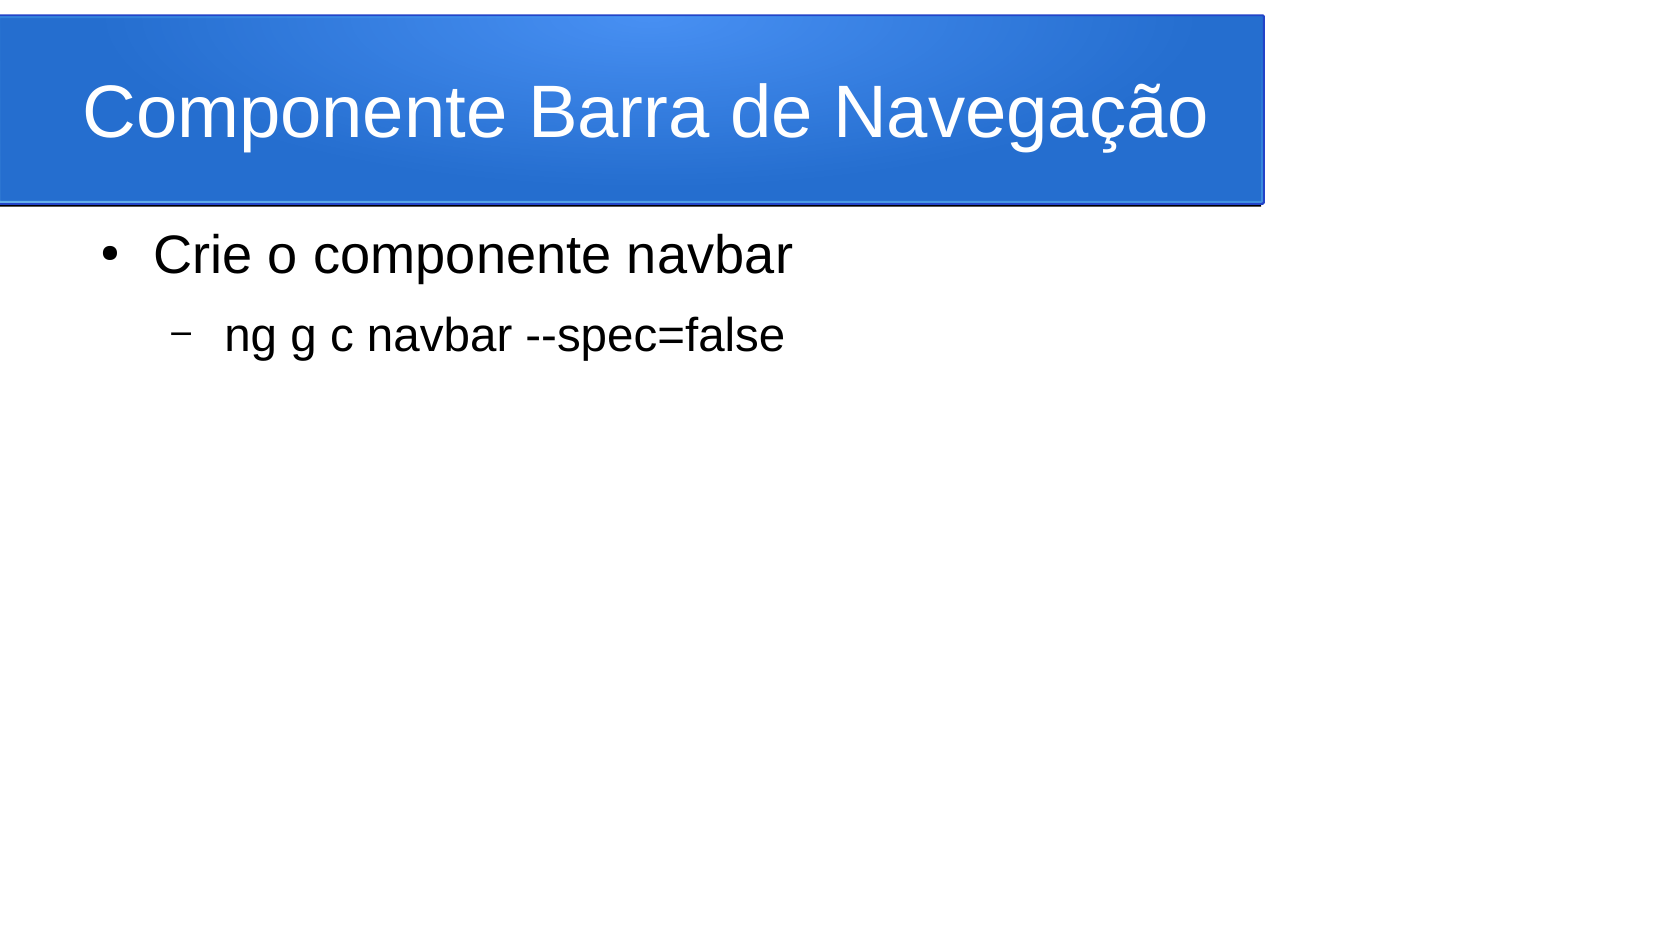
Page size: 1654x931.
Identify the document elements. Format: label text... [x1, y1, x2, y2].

title Componente Barra de Navegação [82, 35, 1235, 189]
list Crie o componente navbar ng g c navbar --spec=false [82, 224, 1571, 764]
